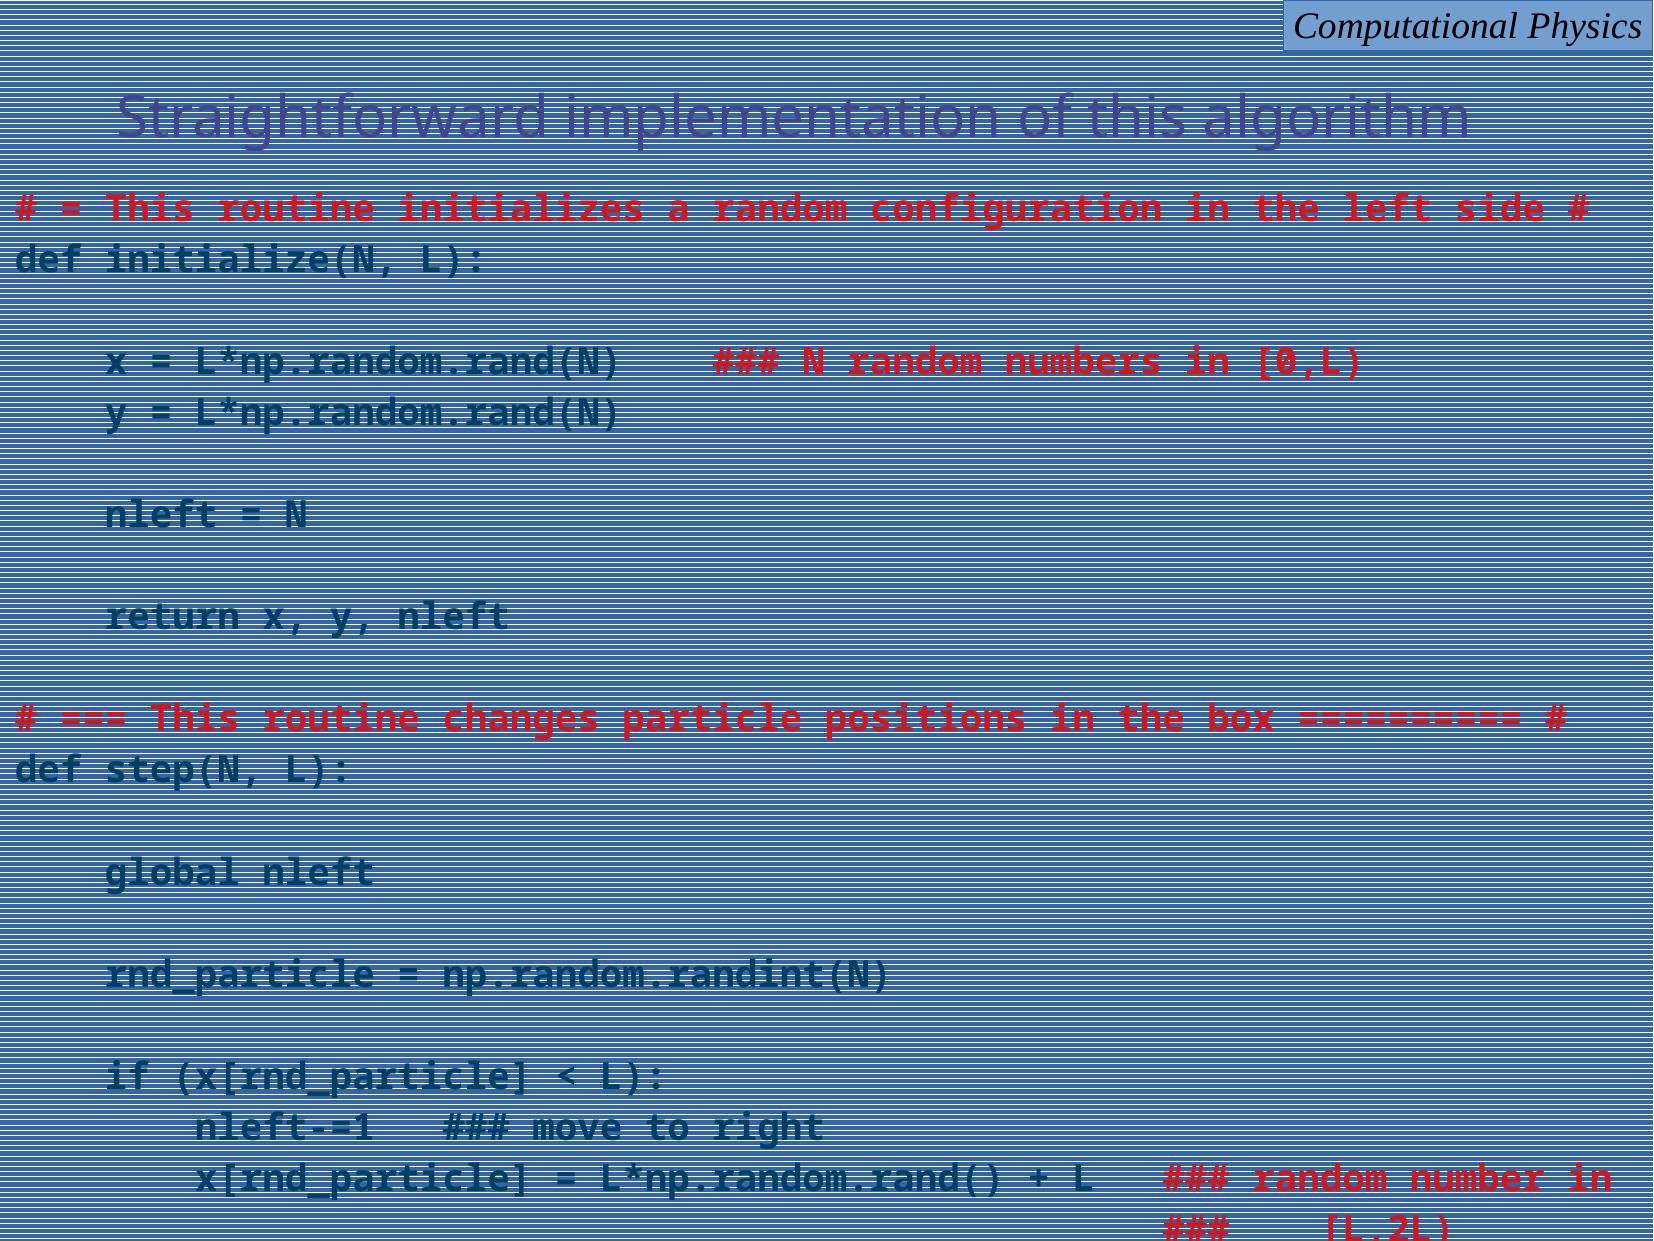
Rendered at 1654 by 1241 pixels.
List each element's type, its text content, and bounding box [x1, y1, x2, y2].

text_box # = This routine initializes a random configuration in the left side # def initialize(N, L): x = L*np.random.rand(N) ### N random numbers in [0,L) y = L*np.random.rand(N) nleft = N return x, y, nleft # === This routine changes particle positions in the box ========== # def step(N, L): global nleft rnd_particle = np.random.randint(N) if (x[rnd_particle] < L): nleft-=1 ### move to right x[rnd_particle] = L*np.random.rand() + L ### random number in ### [L,2L) y[rnd_particle] = L*np.random.rand() else: nleft+=1 ### move to left x[rnd_particle] = L*np.random.rand() ### random number in [0,L) y[rnd_particle] = L*np.random.rand() return x, y, nleft [0, 174, 1653, 1241]
text_box Straightforward implementation of this algorithm [101, 67, 1448, 148]
